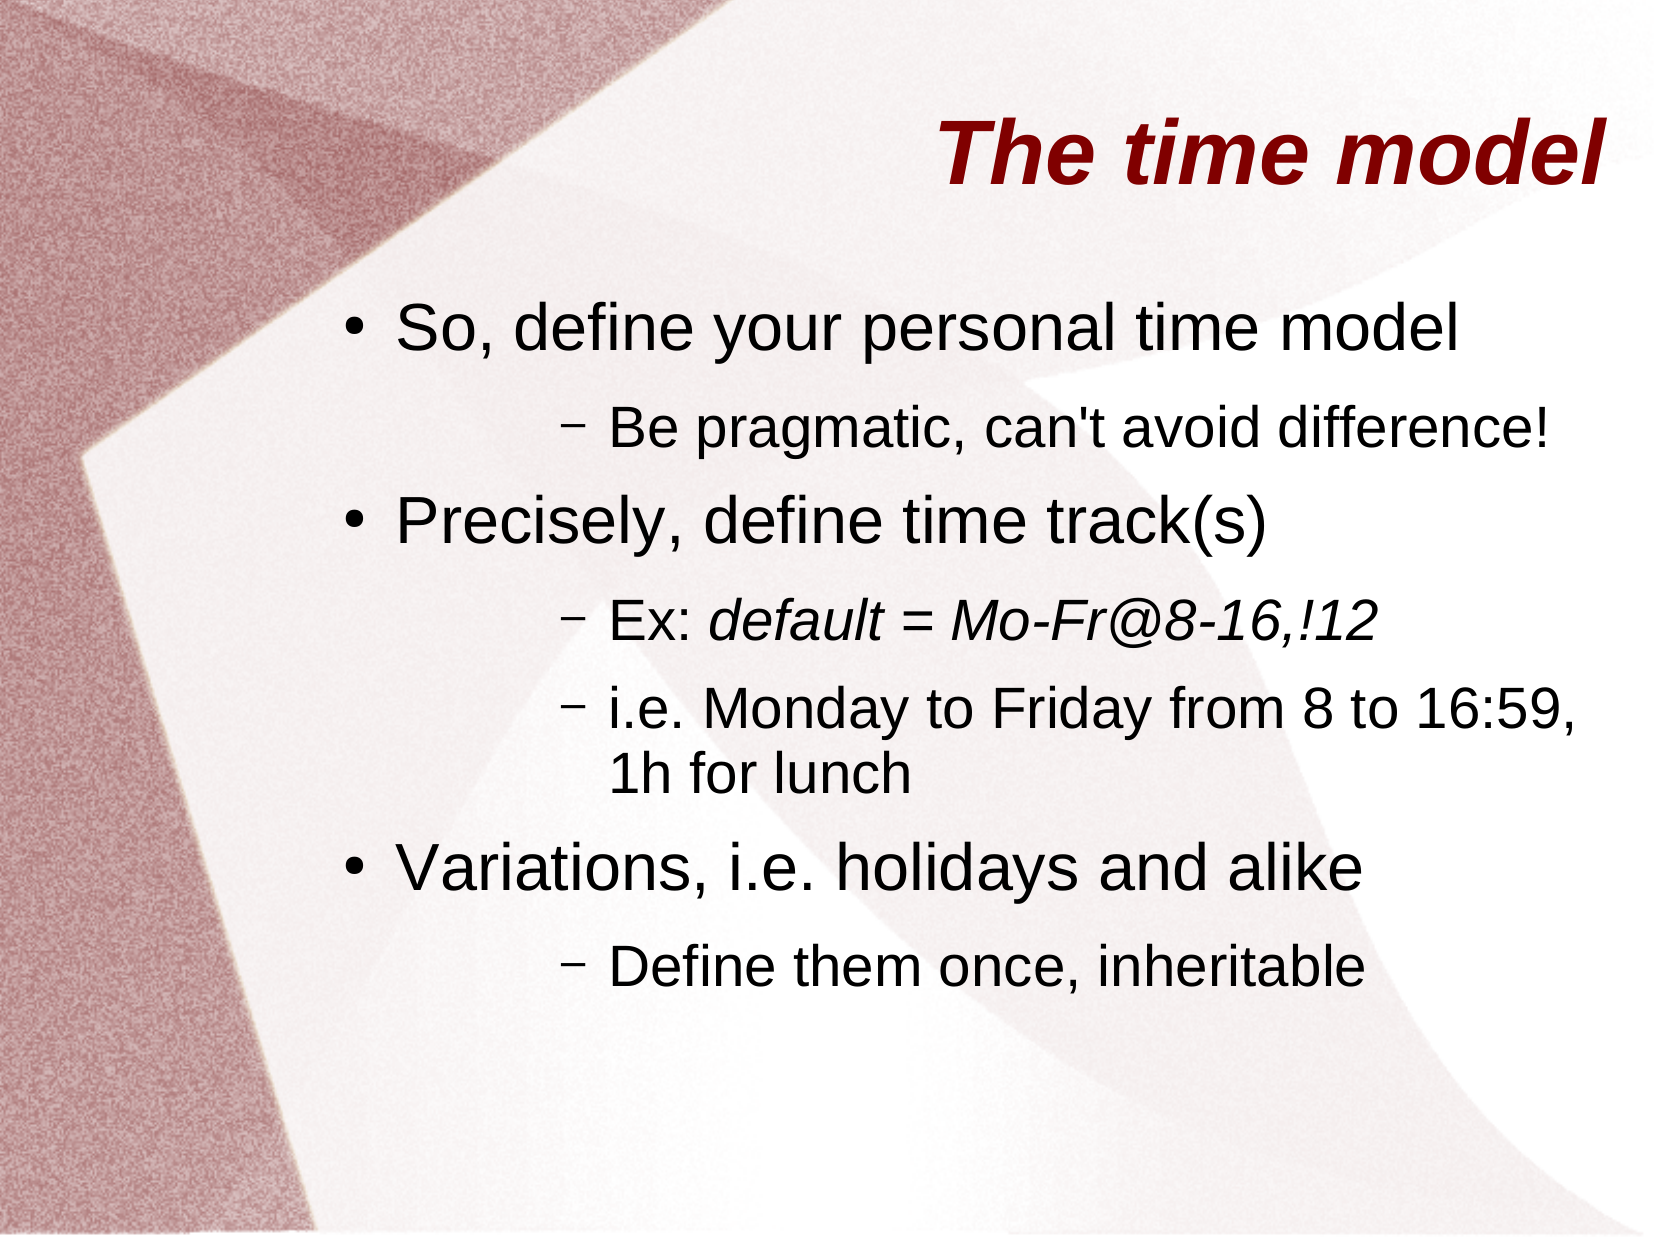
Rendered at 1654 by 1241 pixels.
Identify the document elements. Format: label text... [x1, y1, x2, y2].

title The time model [596, 49, 1607, 257]
picture [0, 0, 1654, 1241]
list So, define your personal time model Be pragmatic, can't avoid difference! Precisely, define time track(s) Ex: default = Mo-Fr@8-16,!12 i.e. Monday to Friday from 8 to 16:59, 1h for lunch Variations, i.e. holidays and alike Define them once, inheritable [324, 290, 1601, 1010]
